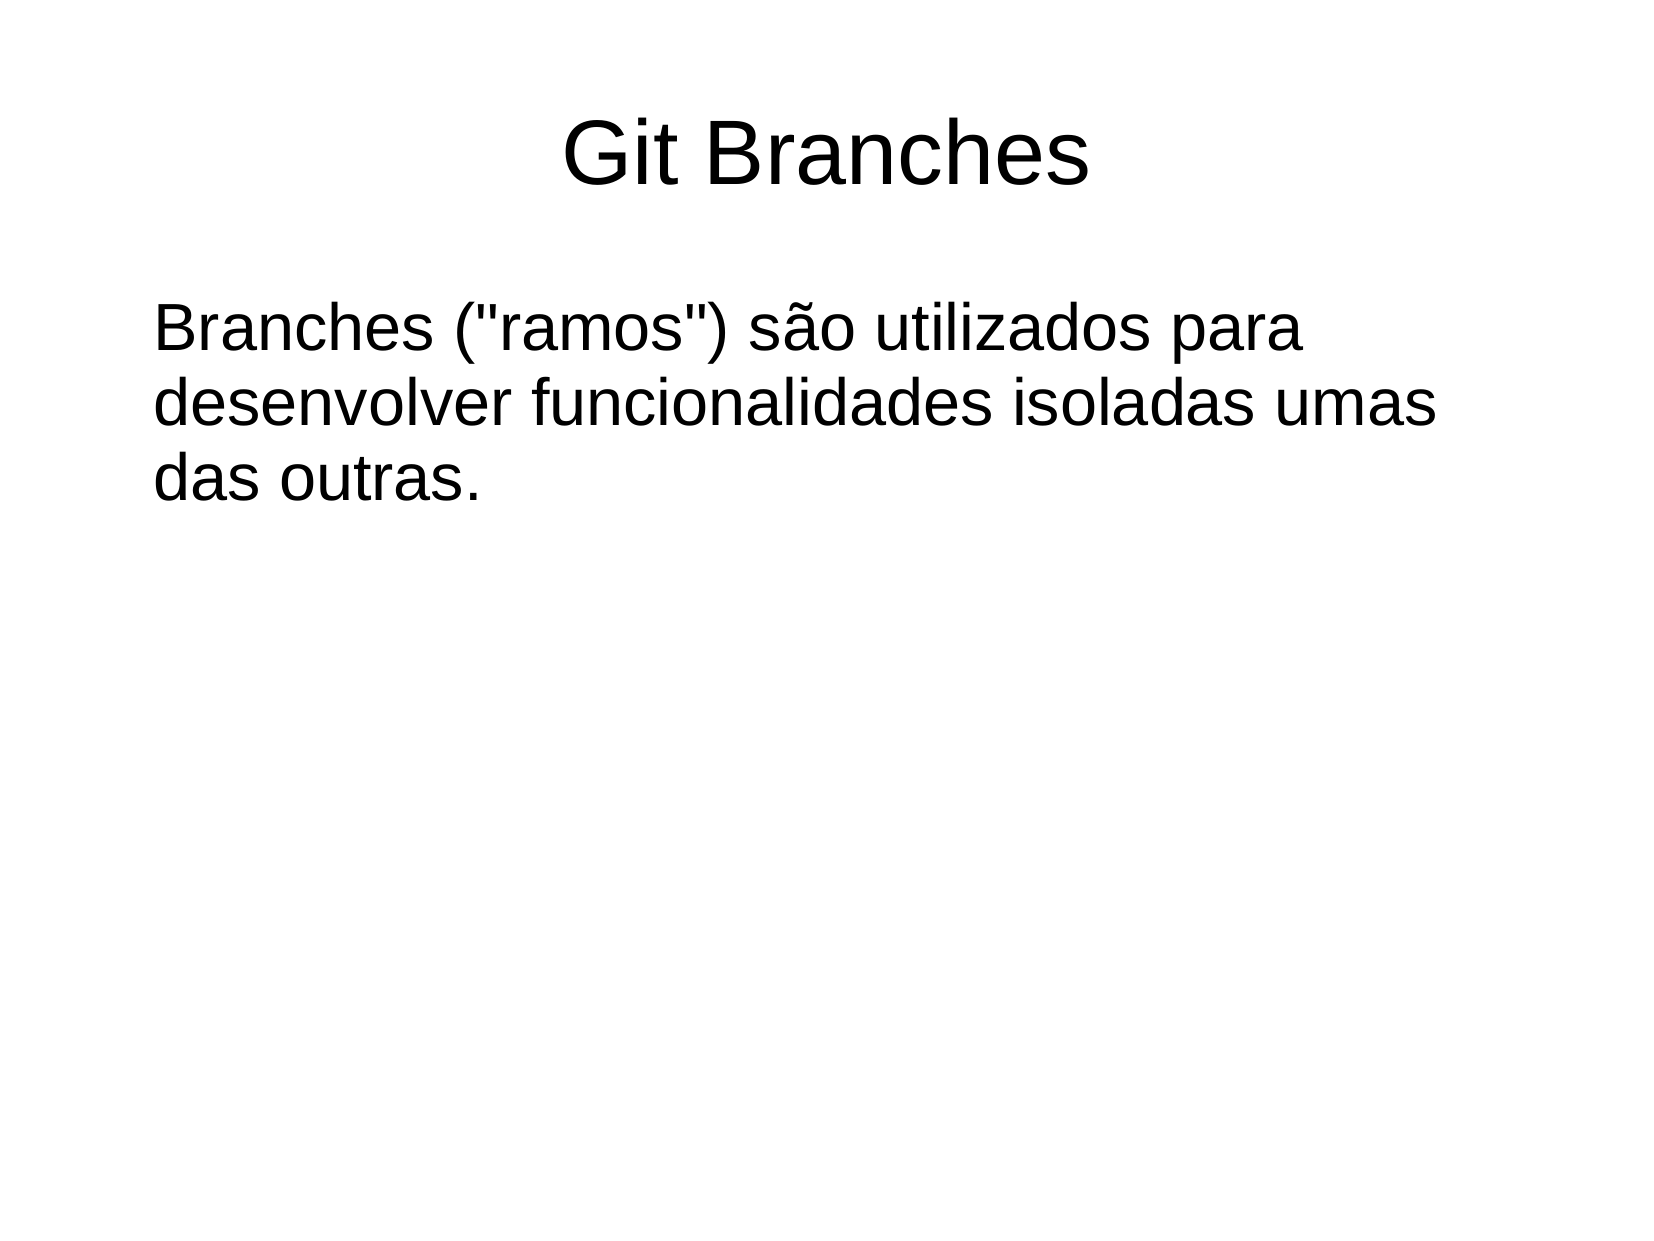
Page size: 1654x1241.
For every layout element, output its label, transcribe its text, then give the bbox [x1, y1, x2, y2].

title Git Branches [82, 49, 1571, 257]
list Branches ("ramos") são utilizados para desenvolver funcionalidades isoladas umas das outras. [82, 290, 1538, 1010]
